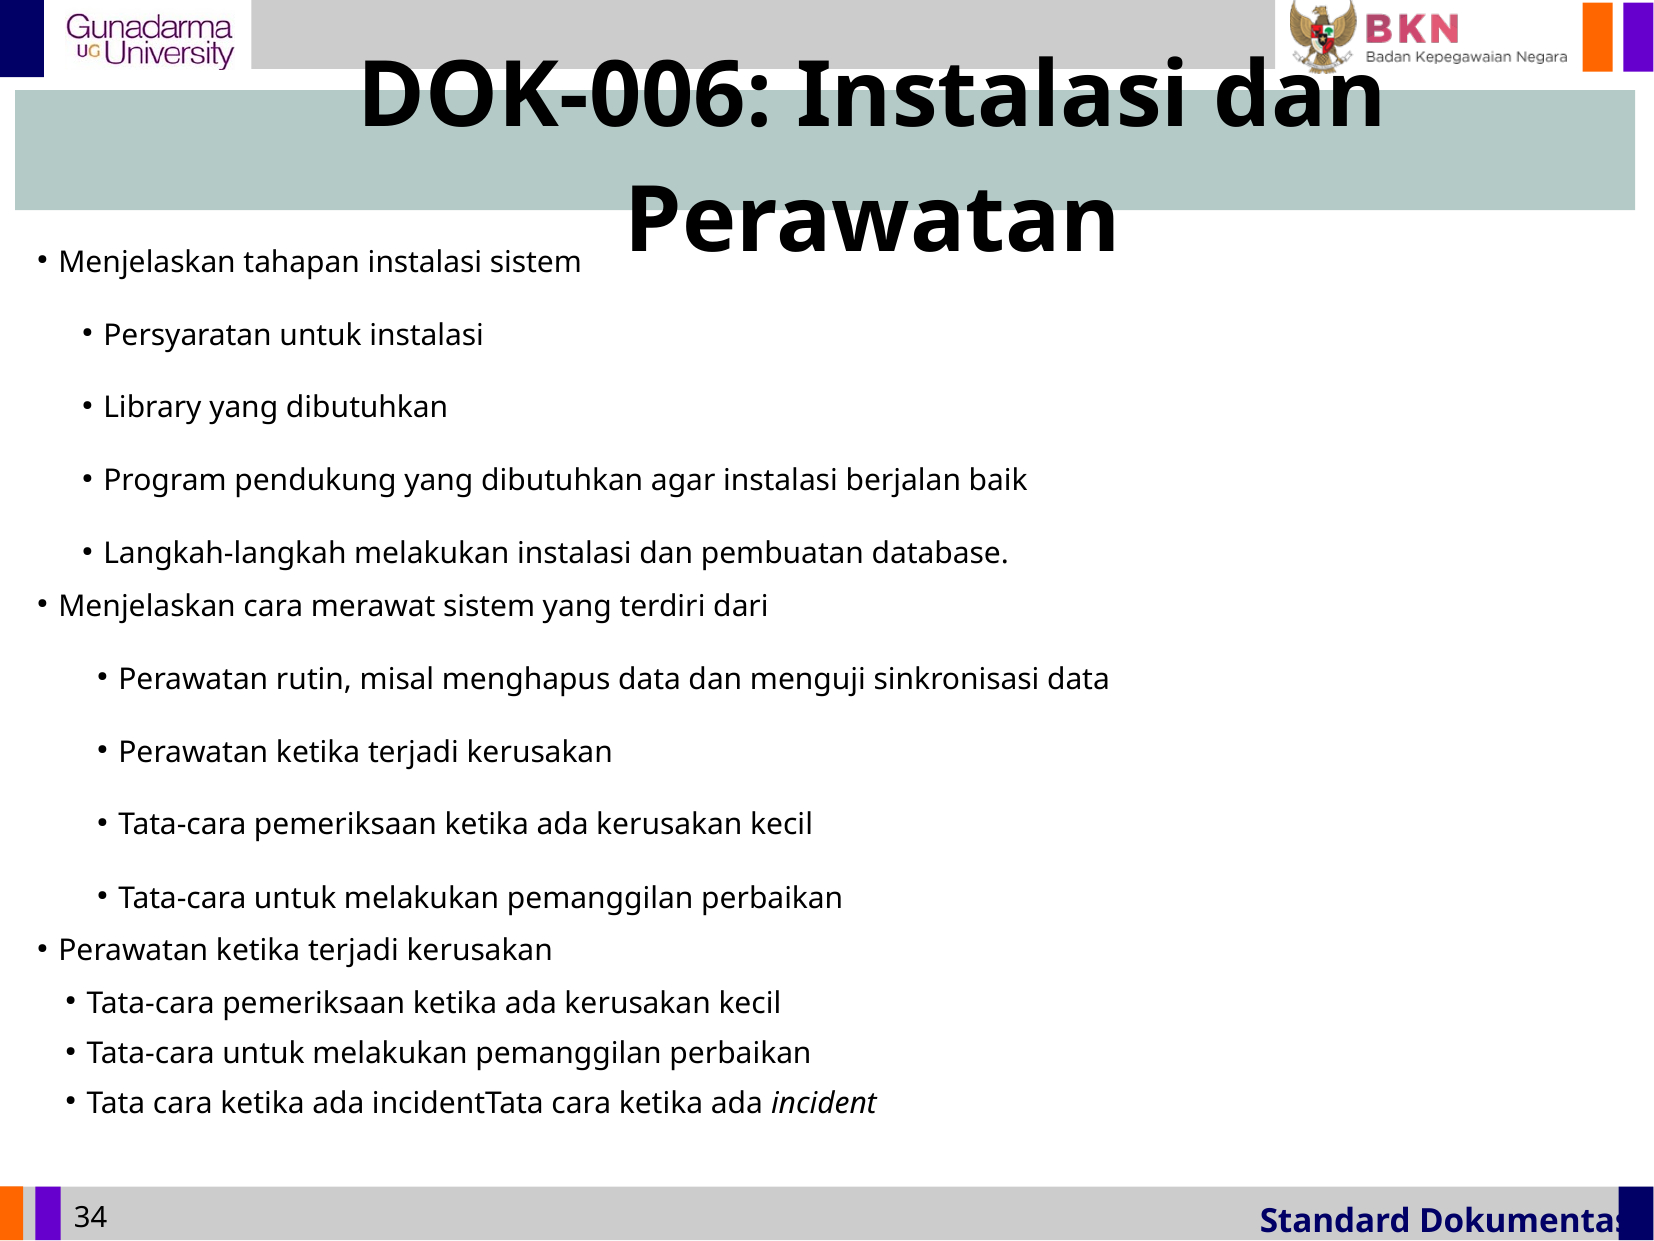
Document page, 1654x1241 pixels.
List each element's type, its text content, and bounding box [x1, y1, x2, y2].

list Menjelaskan tahapan instalasi sistem Persyaratan untuk instalasi Library yang dibutuhkan Program pendukung yang dibutuhkan agar instalasi berjalan baik Langkah-langkah melakukan instalasi dan pembuatan database. Menjelaskan cara merawat sistem yang terdiri dari Perawatan rutin, misal menghapus data dan menguji sinkronisasi data Perawatan ketika terjadi kerusakan Tata-cara pemeriksaan ketika ada kerusakan kecil Tata-cara untuk melakukan pemanggilan perbaikan Perawatan ketika terjadi kerusakan Tata-cara pemeriksaan ketika ada kerusakan kecil Tata-cara untuk melakukan pemanggilan perbaikan Tata cara ketika ada incidentTata cara ketika ada incident [30, 240, 1630, 1141]
text_box [1630, 90, 1636, 211]
picture [1290, 0, 1567, 49]
picture [65, 0, 235, 70]
title DOK-006: Instalasi dan Perawatan [116, 49, 1630, 240]
text_box [15, 90, 116, 211]
